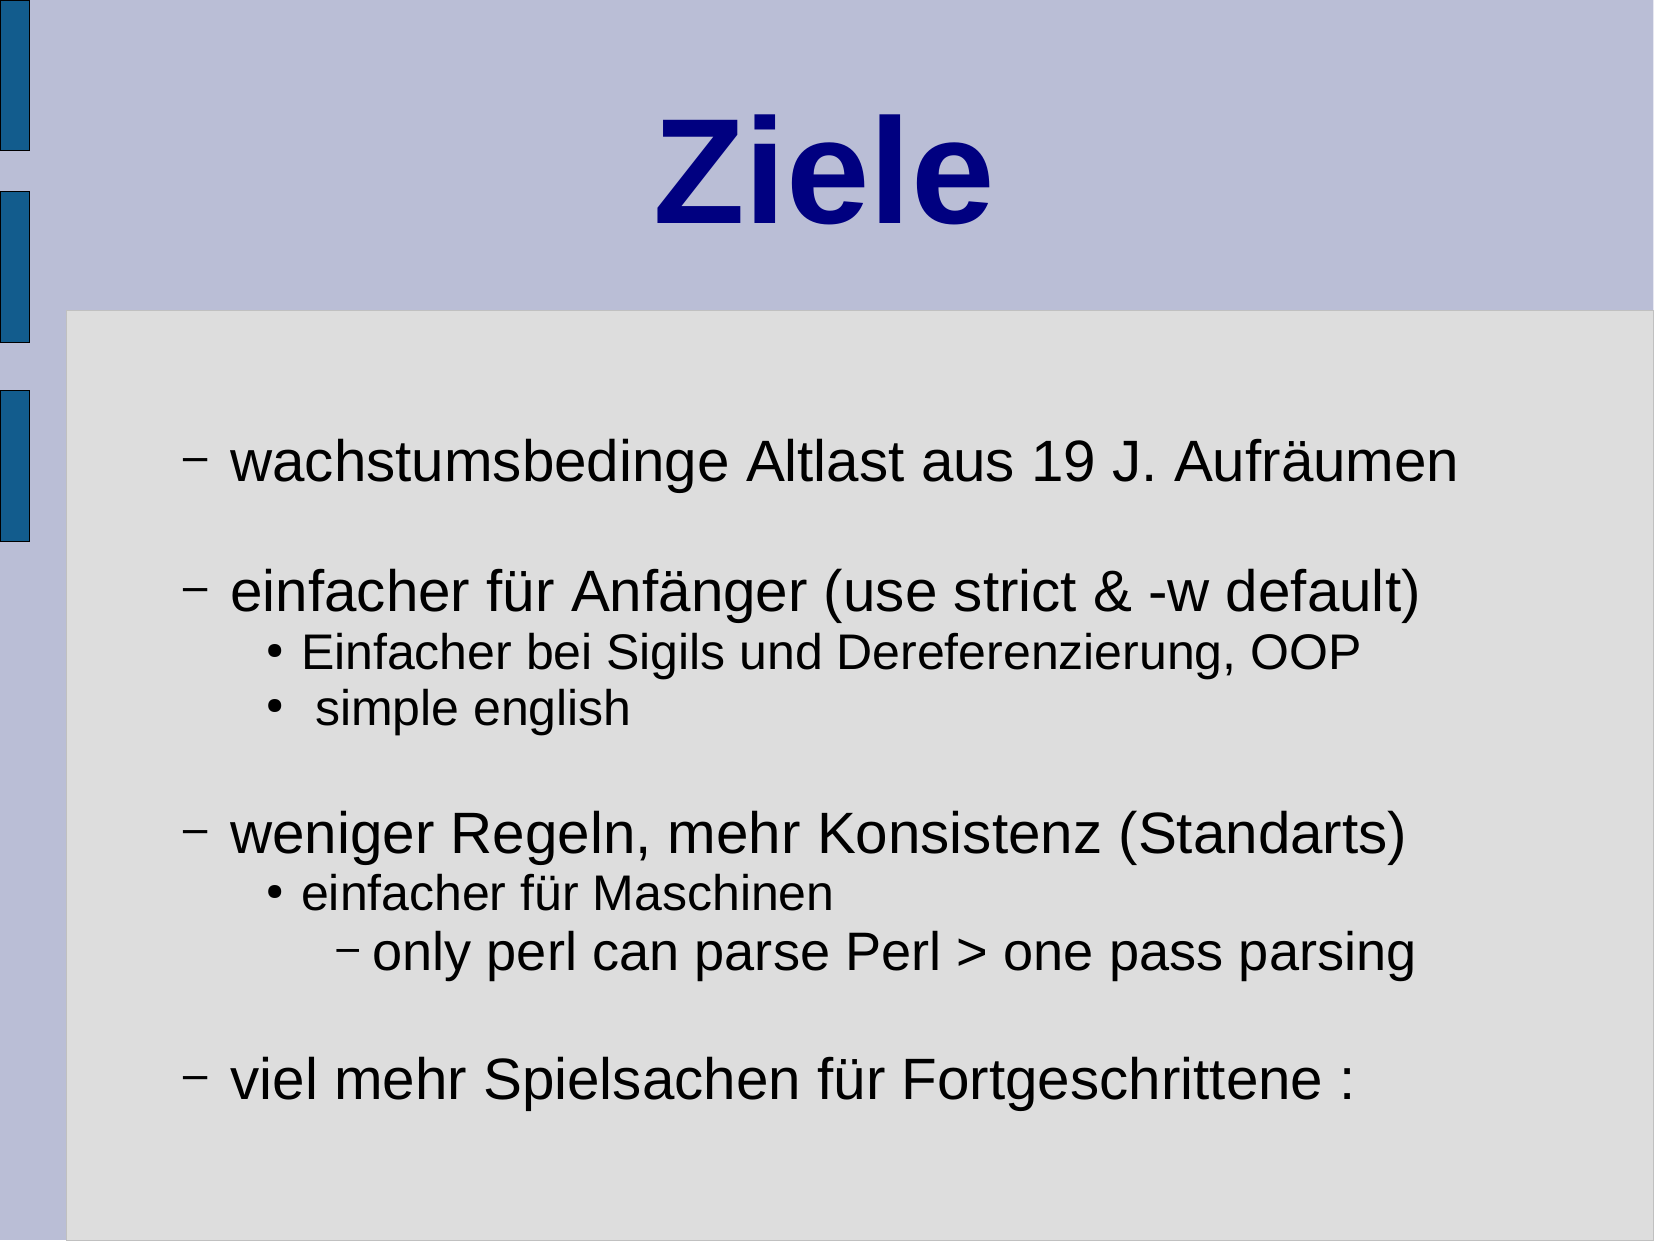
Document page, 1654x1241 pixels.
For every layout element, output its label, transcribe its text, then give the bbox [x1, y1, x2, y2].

title Ziele [118, 68, 1531, 276]
list wachstumsbedinge Altlast aus 19 J. Aufräumen einfacher für Anfänger (use strict & -w default) Einfacher bei Sigils und Dereferenzierung, OOP simple english weniger Regeln, mehr Konsistenz (Standarts) einfacher für Maschinen only perl can parse Perl > one pass parsing viel mehr Spielsachen für Fortgeschrittene : [88, 428, 1501, 1176]
